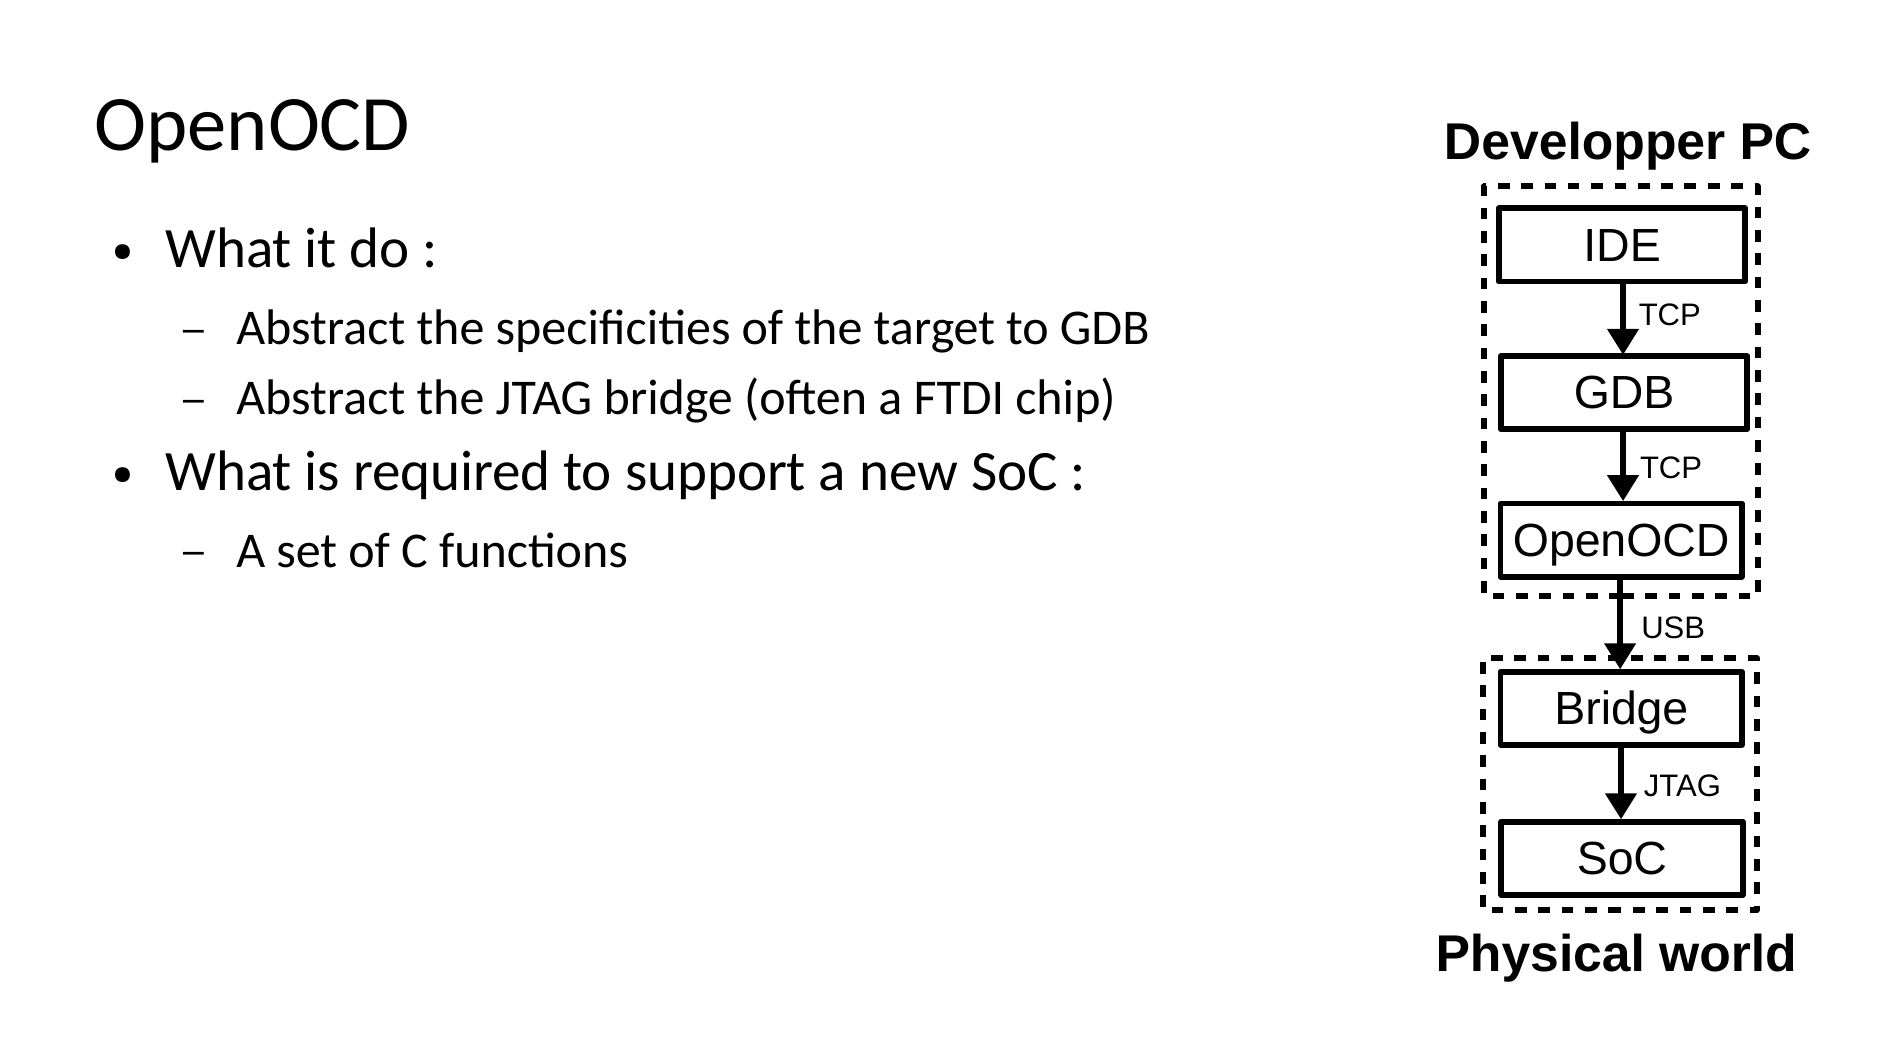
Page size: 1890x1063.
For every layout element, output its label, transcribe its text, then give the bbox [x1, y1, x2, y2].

list What it do : Abstract the specificities of the target to GDB Abstract the JTAG bridge (often a FTDI chip) What is required to support a new SoC : A set of C functions [94, 225, 1843, 1063]
picture [1414, 97, 1831, 999]
title OpenOCD [94, 42, 1796, 220]
